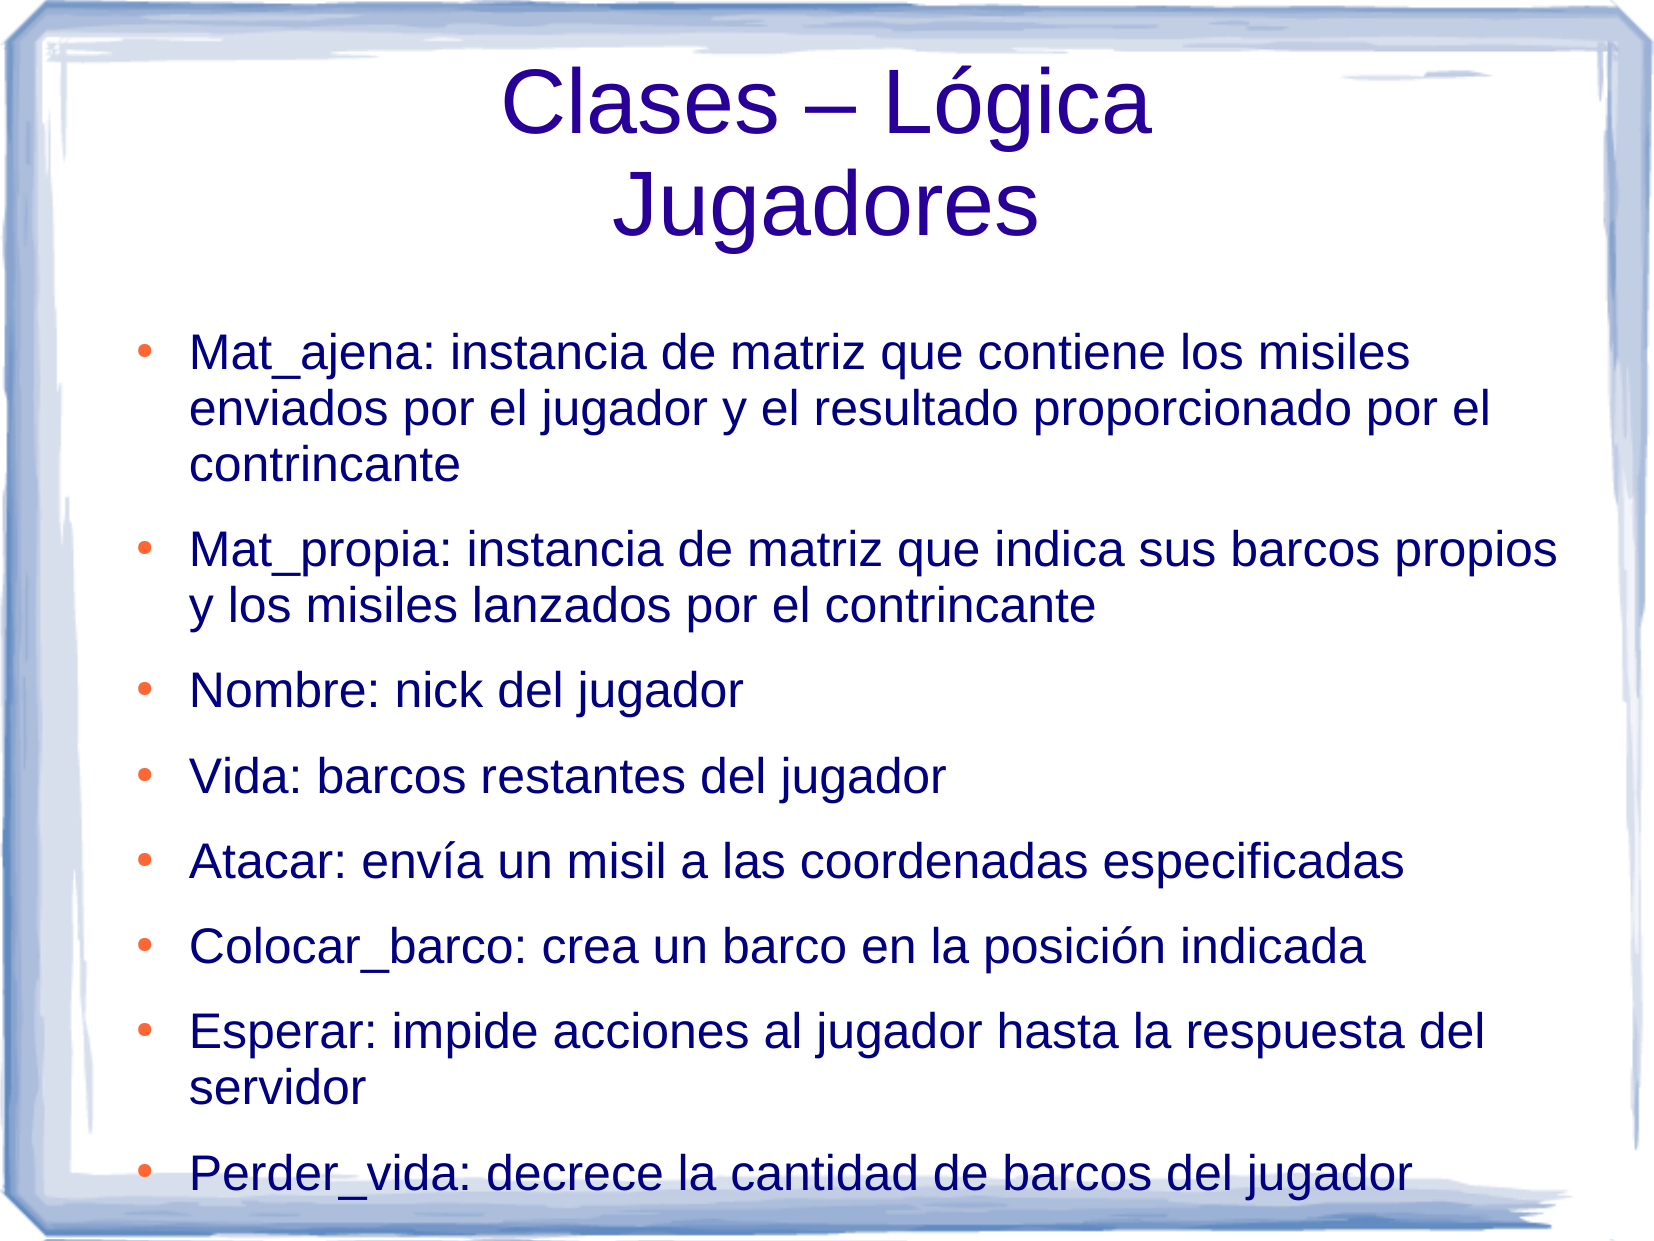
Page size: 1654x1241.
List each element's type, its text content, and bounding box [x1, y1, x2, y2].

picture [0, 0, 1654, 1241]
list Mat_ajena: instancia de matriz que contiene los misiles enviados por el jugador y el resultado proporcionado por el contrincante Mat_propia: instancia de matriz que indica sus barcos propios y los misiles lanzados por el contrincante Nombre: nick del jugador Vida: barcos restantes del jugador Atacar: envía un misil a las coordenadas especificadas Colocar_barco: crea un barco en la posición indicada Esperar: impide acciones al jugador hasta la respuesta del servidor Perder_vida: decrece la cantidad de barcos del jugador [118, 324, 1571, 1201]
title Clases – Lógica Jugadores [82, 49, 1571, 257]
